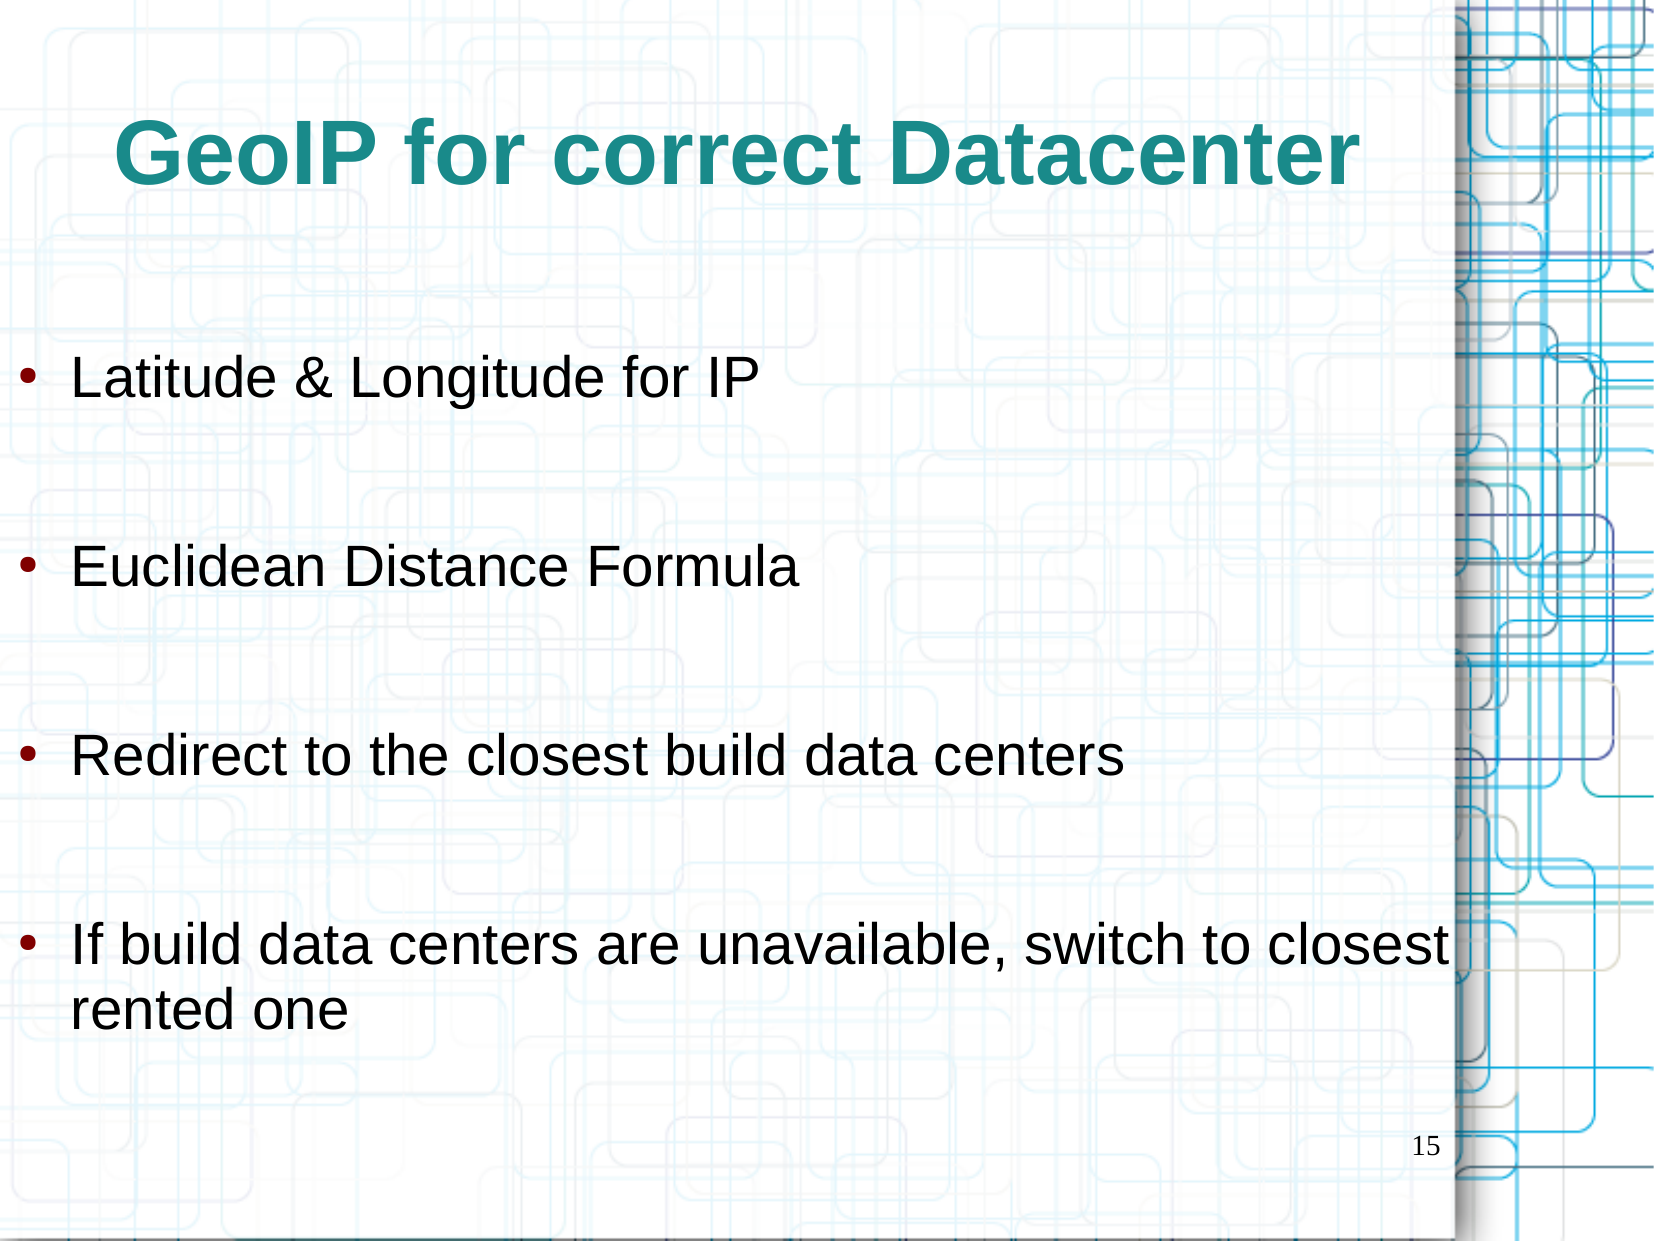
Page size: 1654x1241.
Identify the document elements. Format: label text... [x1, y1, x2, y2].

title GeoIP for correct Datacenter [59, 49, 1418, 257]
picture [0, 0, 1654, 1241]
list Latitude & Longitude for IP Euclidean Distance Formula Redirect to the closest build data centers If build data centers are unavailable, switch to closest rented one [0, 344, 1456, 1127]
